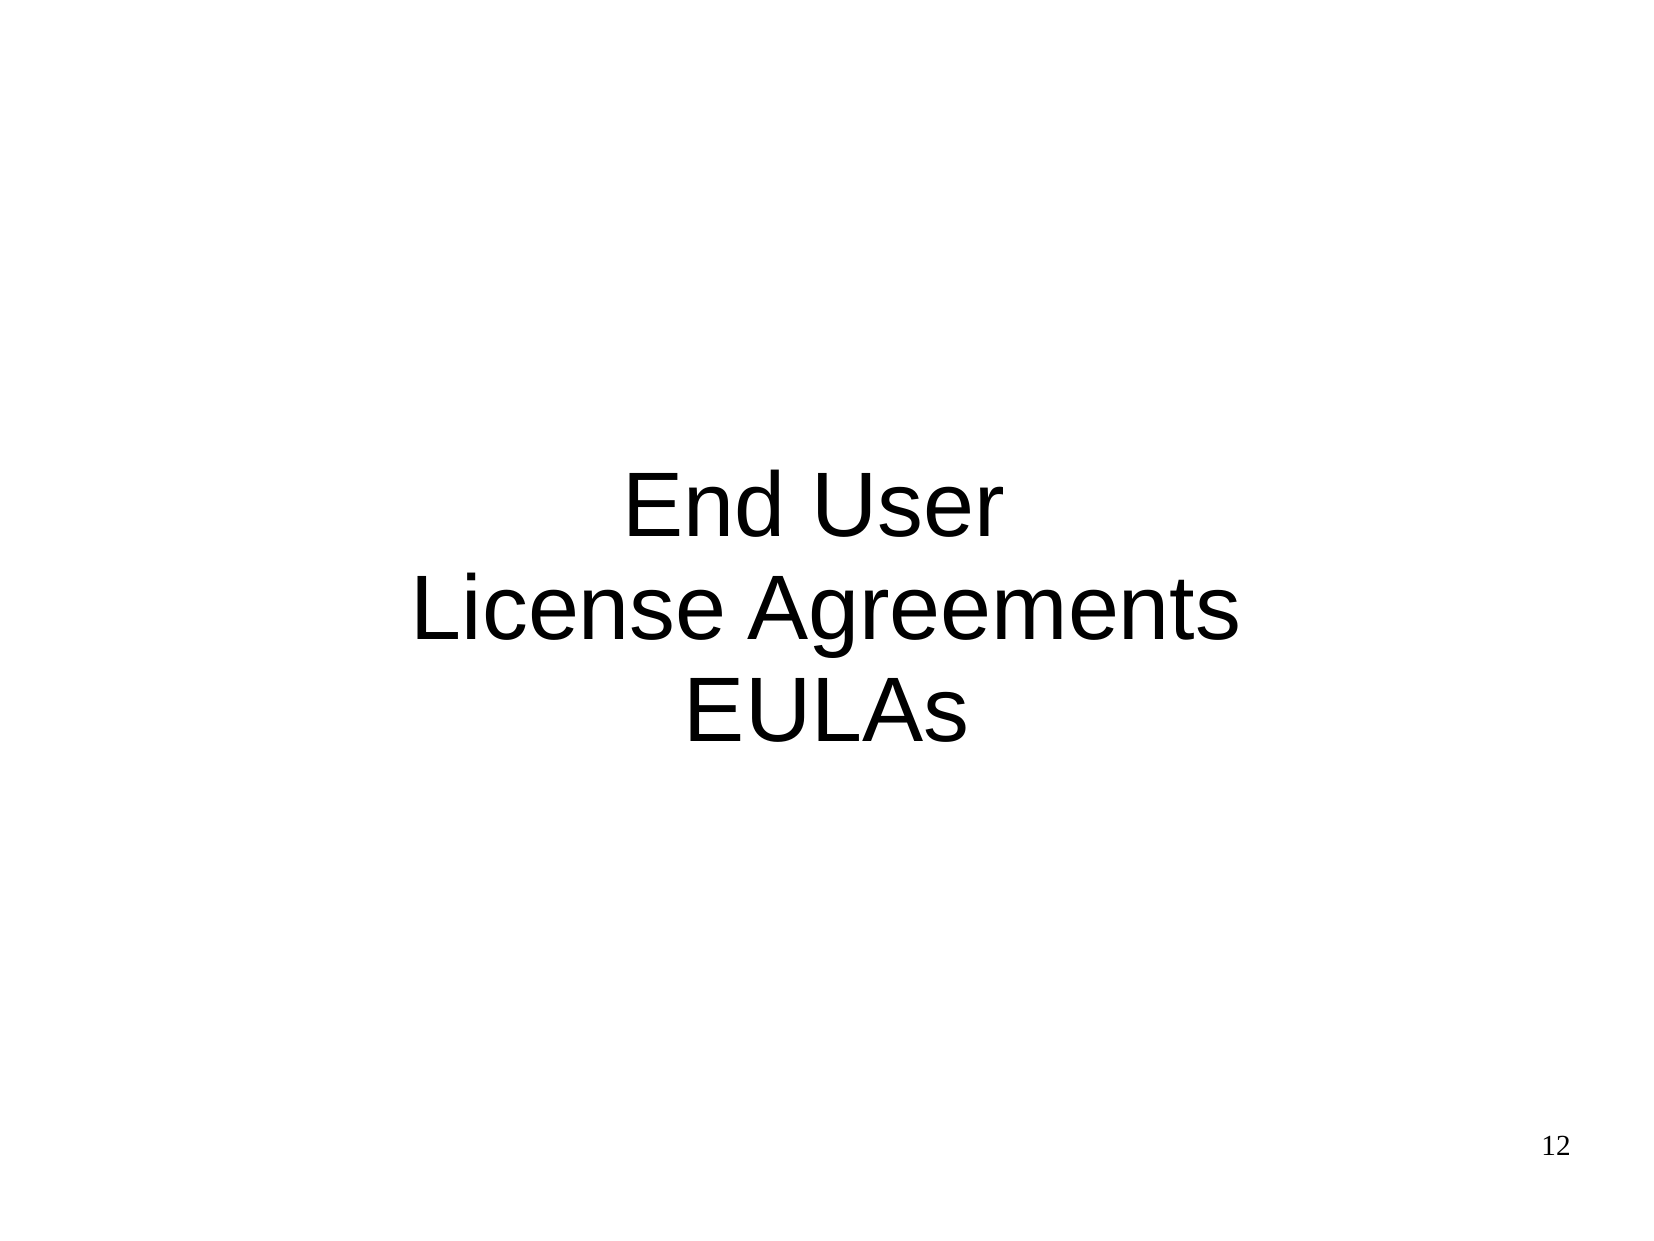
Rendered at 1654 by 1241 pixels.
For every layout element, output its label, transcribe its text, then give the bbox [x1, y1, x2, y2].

title End User License Agreements EULAs [82, 453, 1571, 762]
